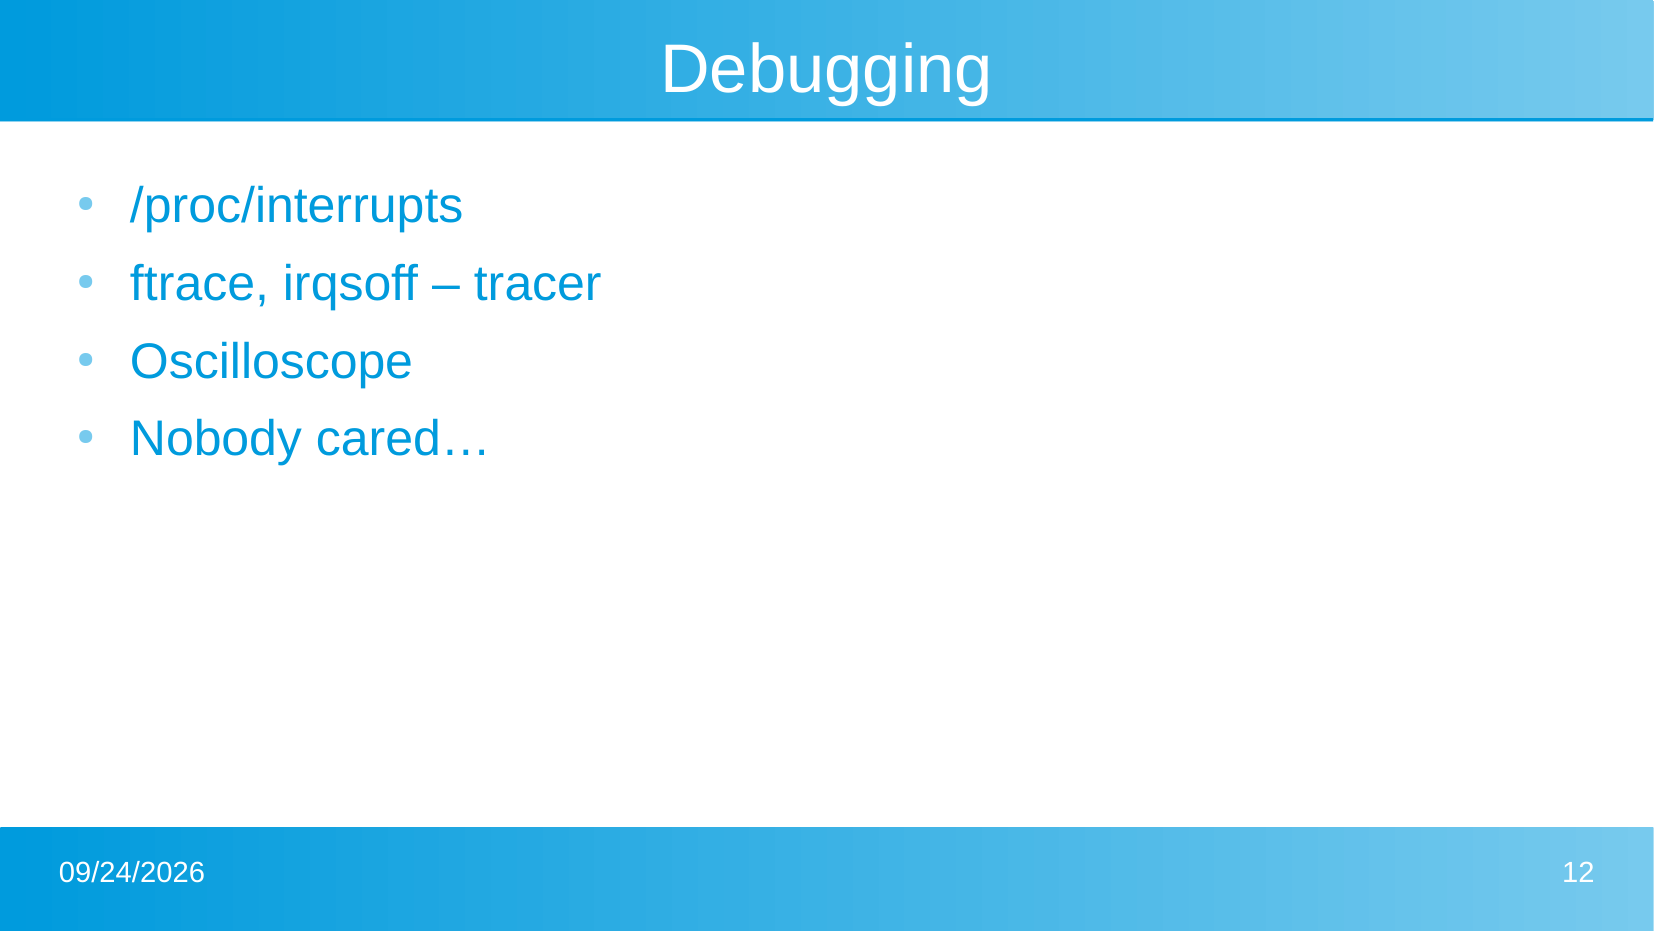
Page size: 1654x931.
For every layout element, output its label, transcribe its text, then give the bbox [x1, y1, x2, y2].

list /proc/interrupts ftrace, irqsoff – tracer Oscilloscope Nobody cared… [59, 177, 1595, 768]
title Debugging [59, 29, 1595, 108]
